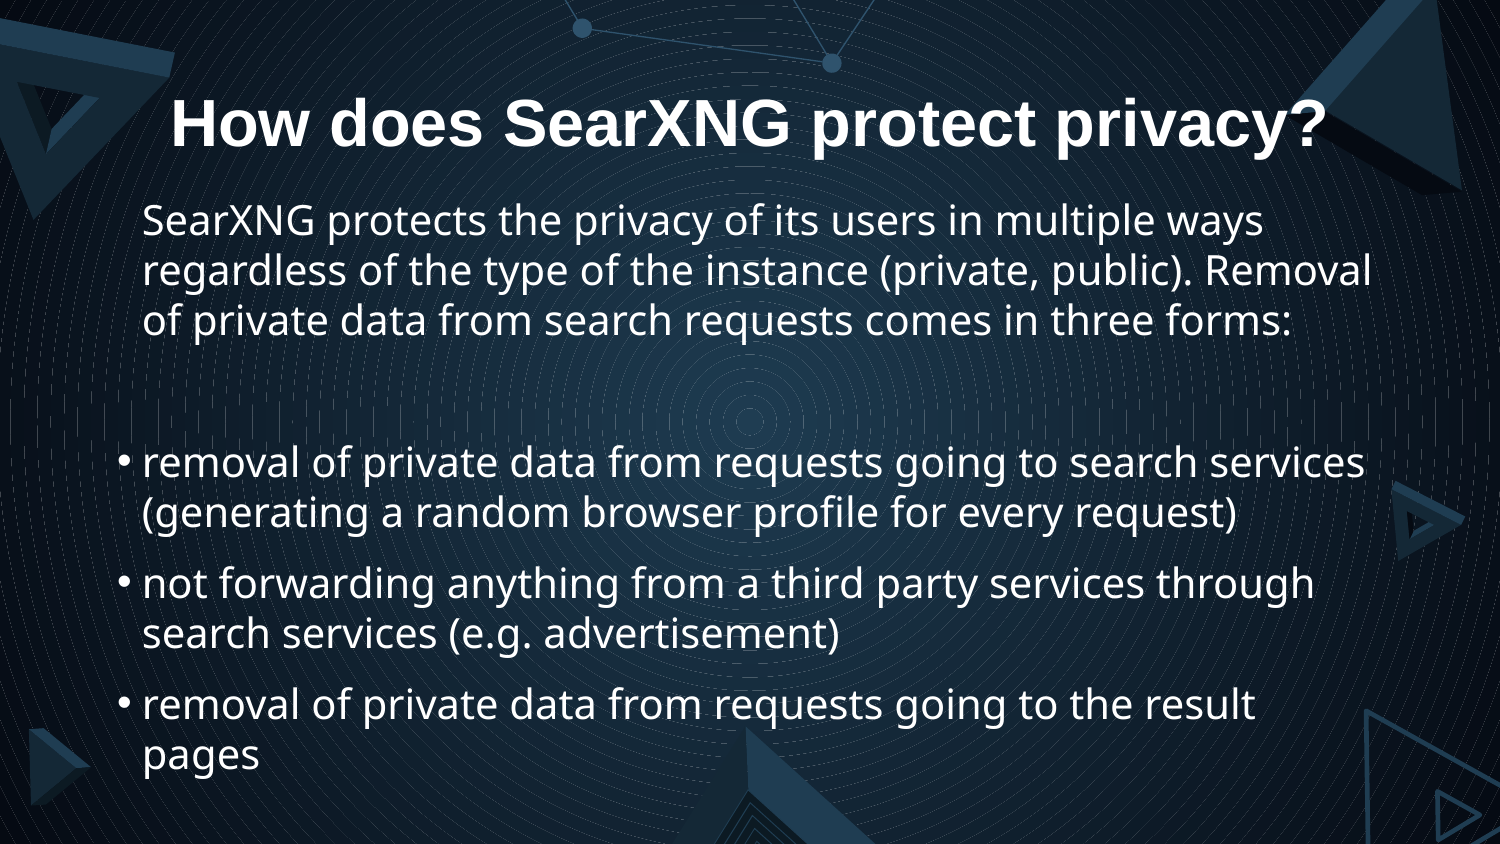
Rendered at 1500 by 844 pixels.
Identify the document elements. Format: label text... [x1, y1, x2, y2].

title How does SearXNG protect privacy? [116, 96, 1383, 145]
list SearXNG protects the privacy of its users in multiple ways regardless of the type of the instance (private, public). Removal of private data from search requests comes in three forms: removal of private data from requests going to search services (generating a random browser profile for every request) not forwarding anything from a third party services through search services (e.g. advertisement) removal of private data from requests going to the result pages [116, 178, 1383, 676]
